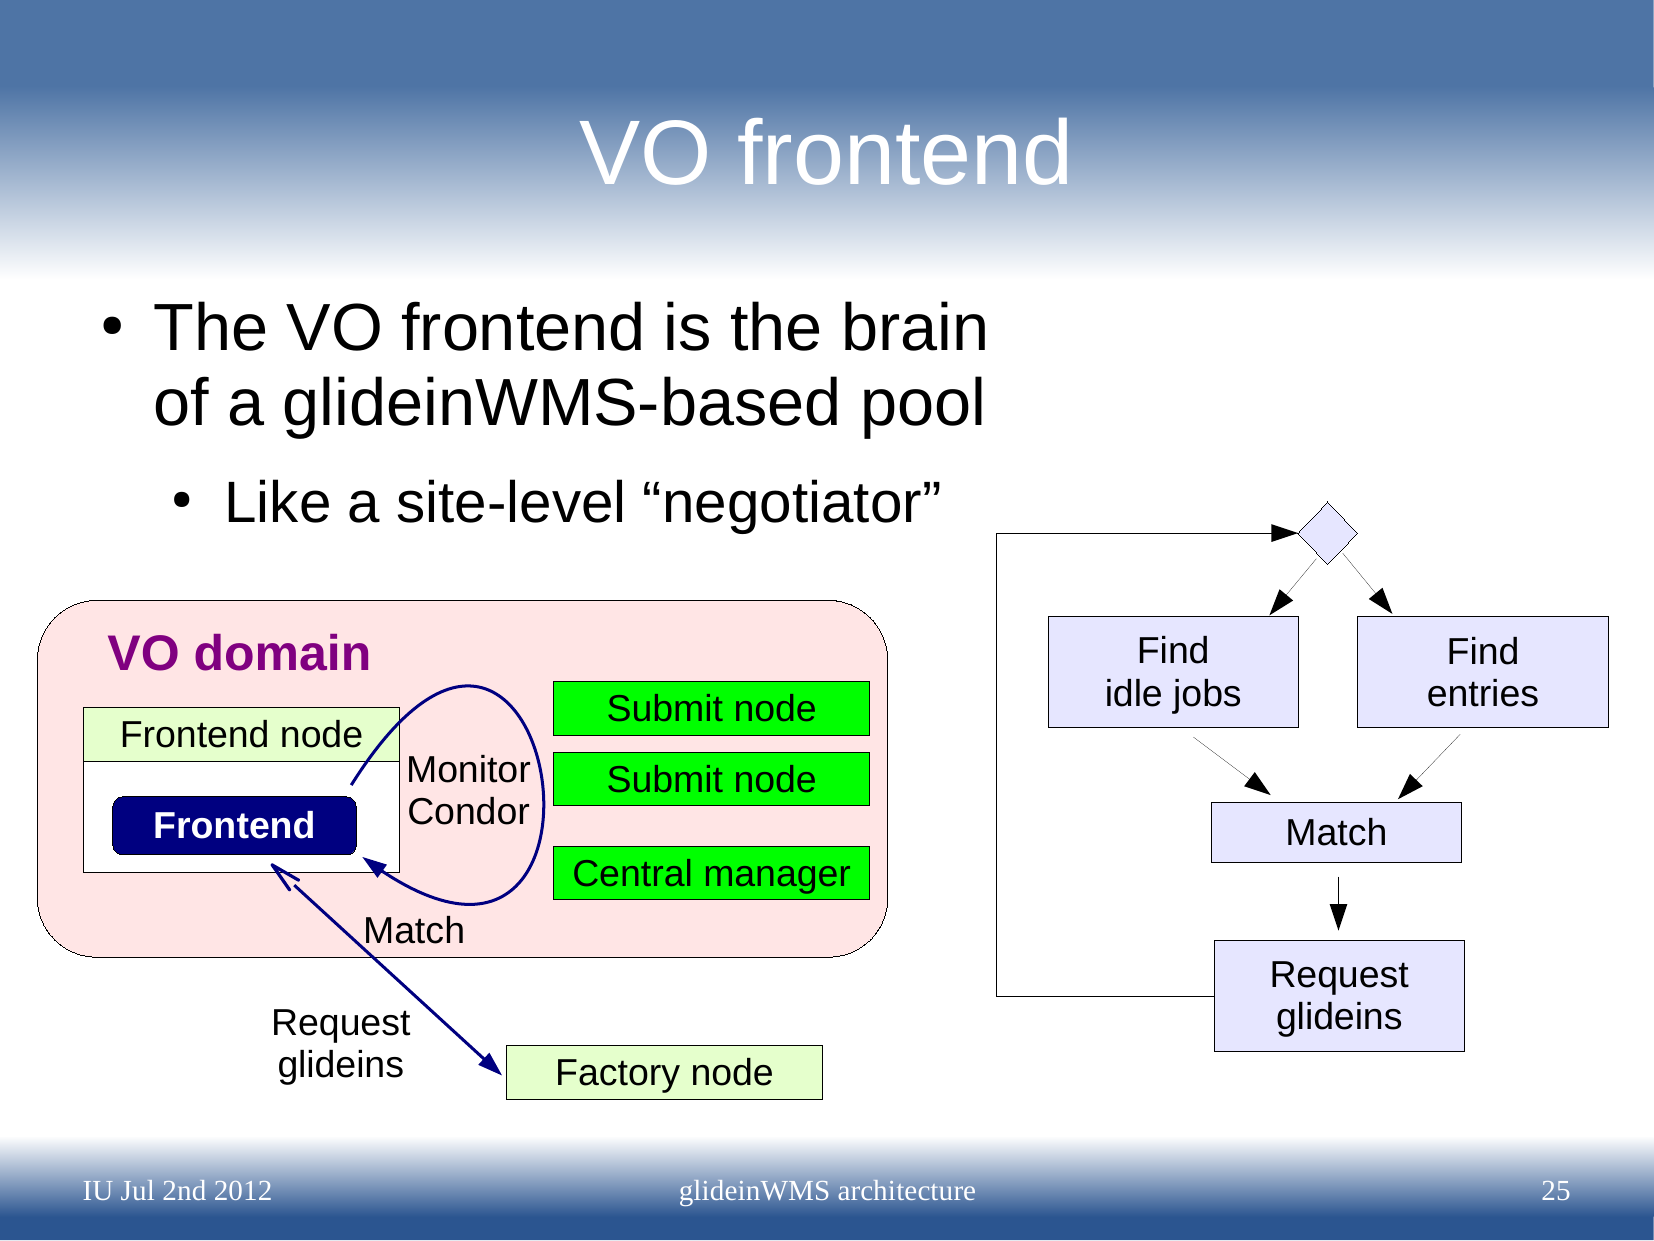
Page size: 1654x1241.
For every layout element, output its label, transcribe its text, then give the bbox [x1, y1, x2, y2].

text_box Frontend node [370, 725, 400, 762]
text_box Match [1211, 802, 1462, 863]
text_box [37, 602, 82, 956]
text_box Central manager [553, 846, 870, 900]
text_box Find idle jobs [1048, 616, 1299, 728]
text_box Monitor Condor [391, 740, 547, 840]
text_box Submit node [553, 752, 870, 806]
text_box VO domain [92, 617, 387, 689]
text_box Factory node [506, 1045, 823, 1100]
text_box Submit node [553, 681, 870, 736]
list The VO frontend is the brain of a glideinWMS-based pool Like a site-level “negotiator” [82, 290, 1571, 1109]
text_box Find entries [1357, 616, 1609, 728]
text_box [83, 762, 400, 873]
text_box Request glideins [256, 994, 426, 1094]
text_box [1298, 501, 1358, 565]
title VO frontend [82, 56, 1571, 250]
text_box Request glideins [1214, 940, 1465, 1052]
text_box Match [348, 902, 481, 960]
text_box Frontend node [83, 707, 400, 762]
text_box Frontend [112, 796, 357, 855]
